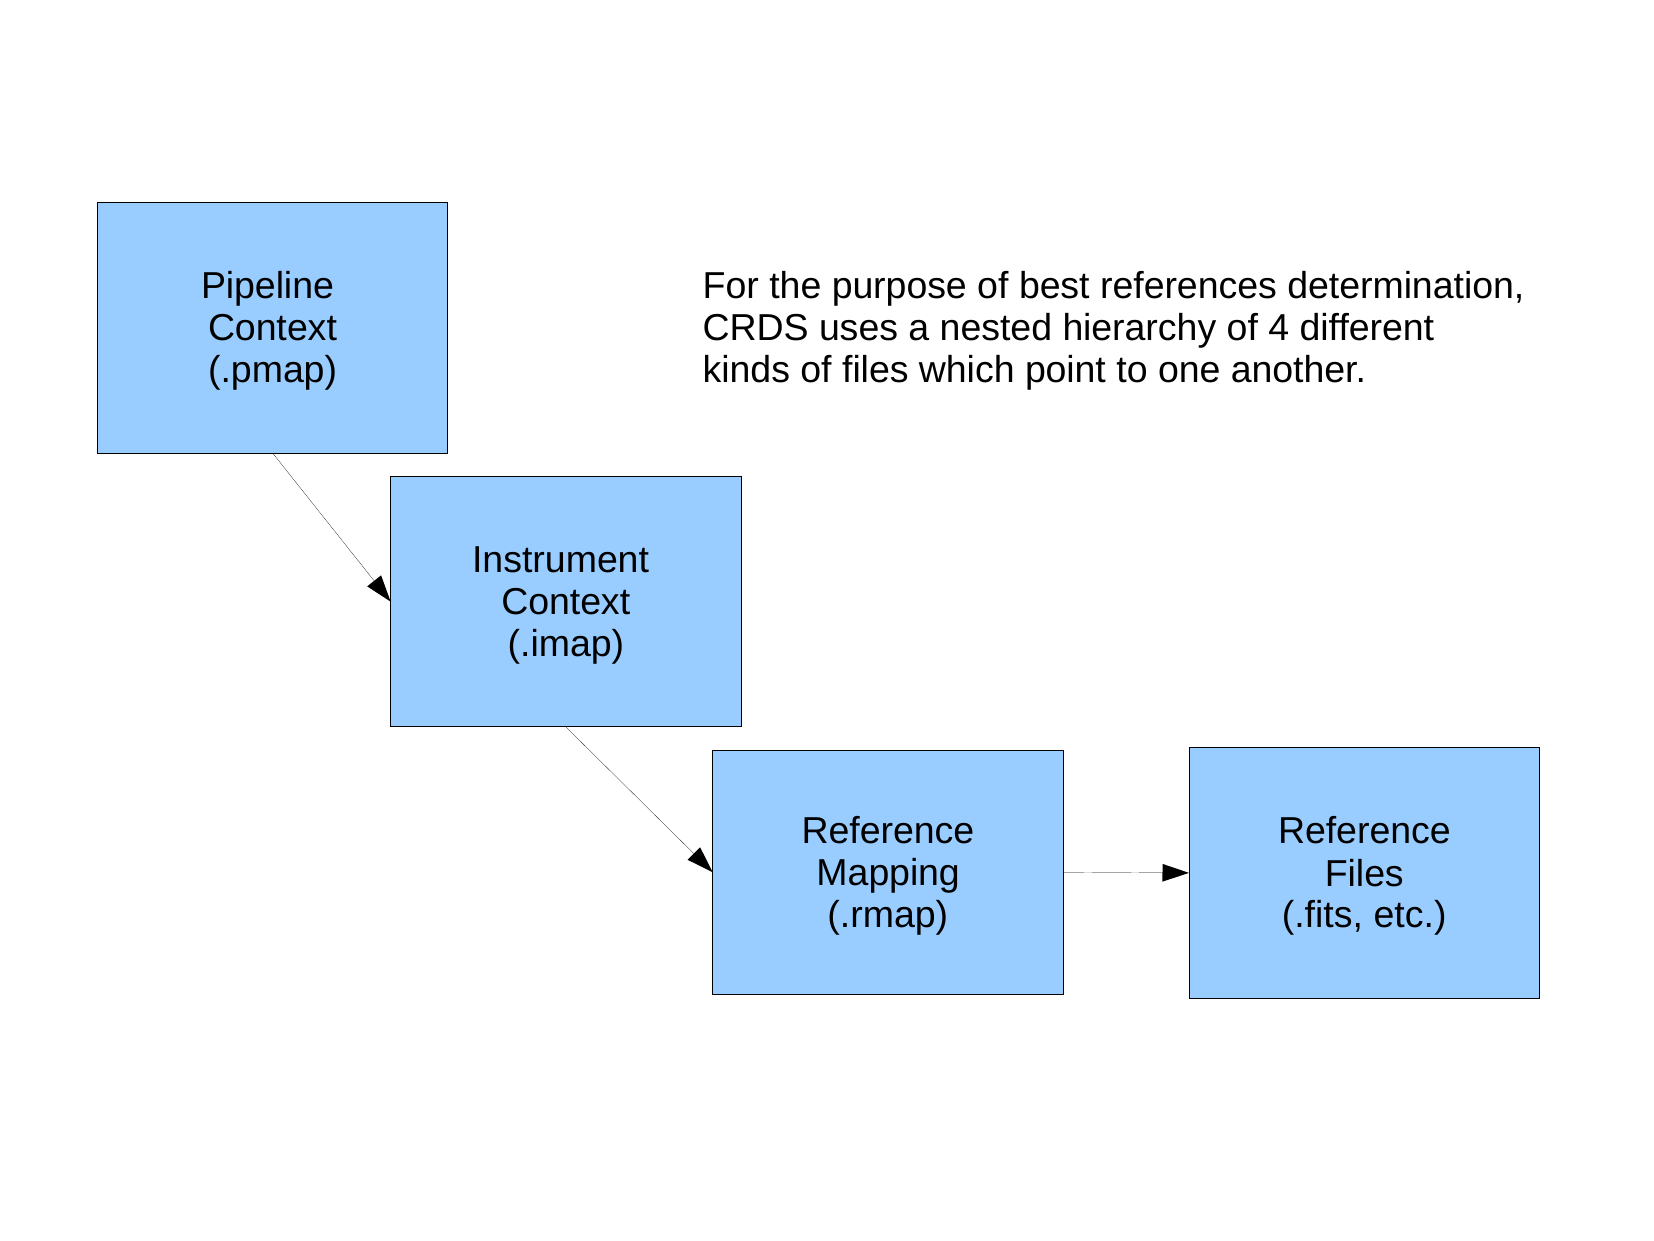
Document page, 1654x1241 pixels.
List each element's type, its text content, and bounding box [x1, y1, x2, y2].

text_box Reference Mapping (.rmap) [712, 750, 1064, 995]
text_box Instrument Context (.imap) [390, 476, 742, 727]
text_box Pipeline Context (.pmap) [97, 202, 448, 454]
text_box For the purpose of best references determination, CRDS uses a nested hierarchy of 4 different kinds of files which point to one another. [687, 257, 1541, 398]
text_box Reference Files (.fits, etc.) [1189, 747, 1540, 999]
